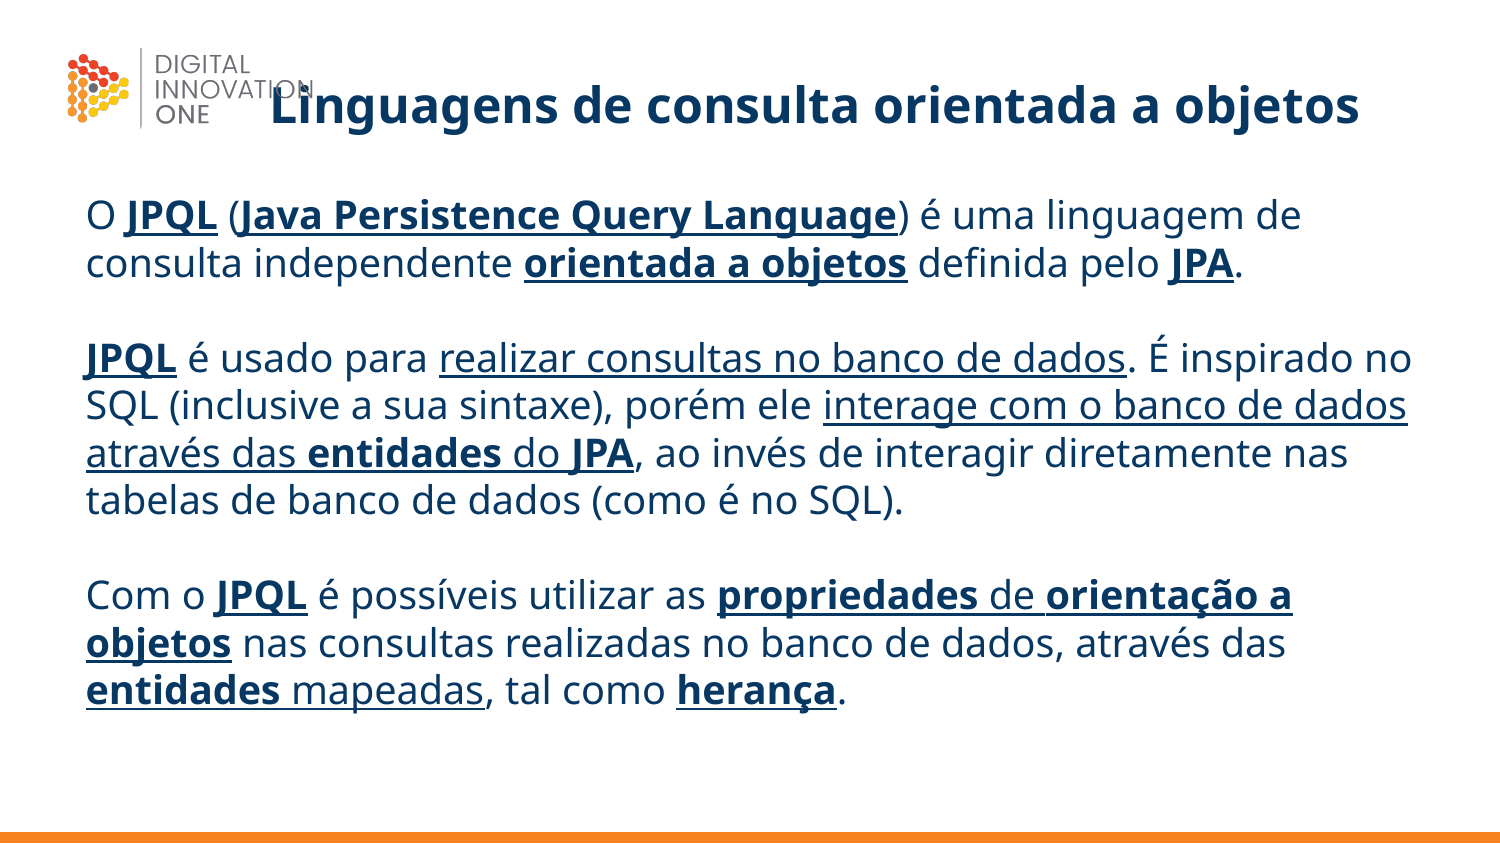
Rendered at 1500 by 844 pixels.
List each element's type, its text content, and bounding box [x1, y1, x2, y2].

subtitle Linguagens de consulta orientada a objetos [330, 65, 1449, 127]
text_box [0, 832, 1500, 843]
text_box O JPQL (Java Persistence Query Language) é uma linguagem de consulta independente orientada a objetos definida pelo JPA. JPQL é usado para realizar consultas no banco de dados. É inspirado no SQL (inclusive a sua sintaxe), porém ele interage com o banco de dados através das entidades do JPA, ao invés de interagir diretamente nas tabelas de banco de dados (como é no SQL). Com o JPQL é possíveis utilizar as propriedades de orientação a objetos nas consultas realizadas no banco de dados, através das entidades mapeadas, tal como herança. [58, 127, 1449, 764]
picture [51, 39, 330, 137]
